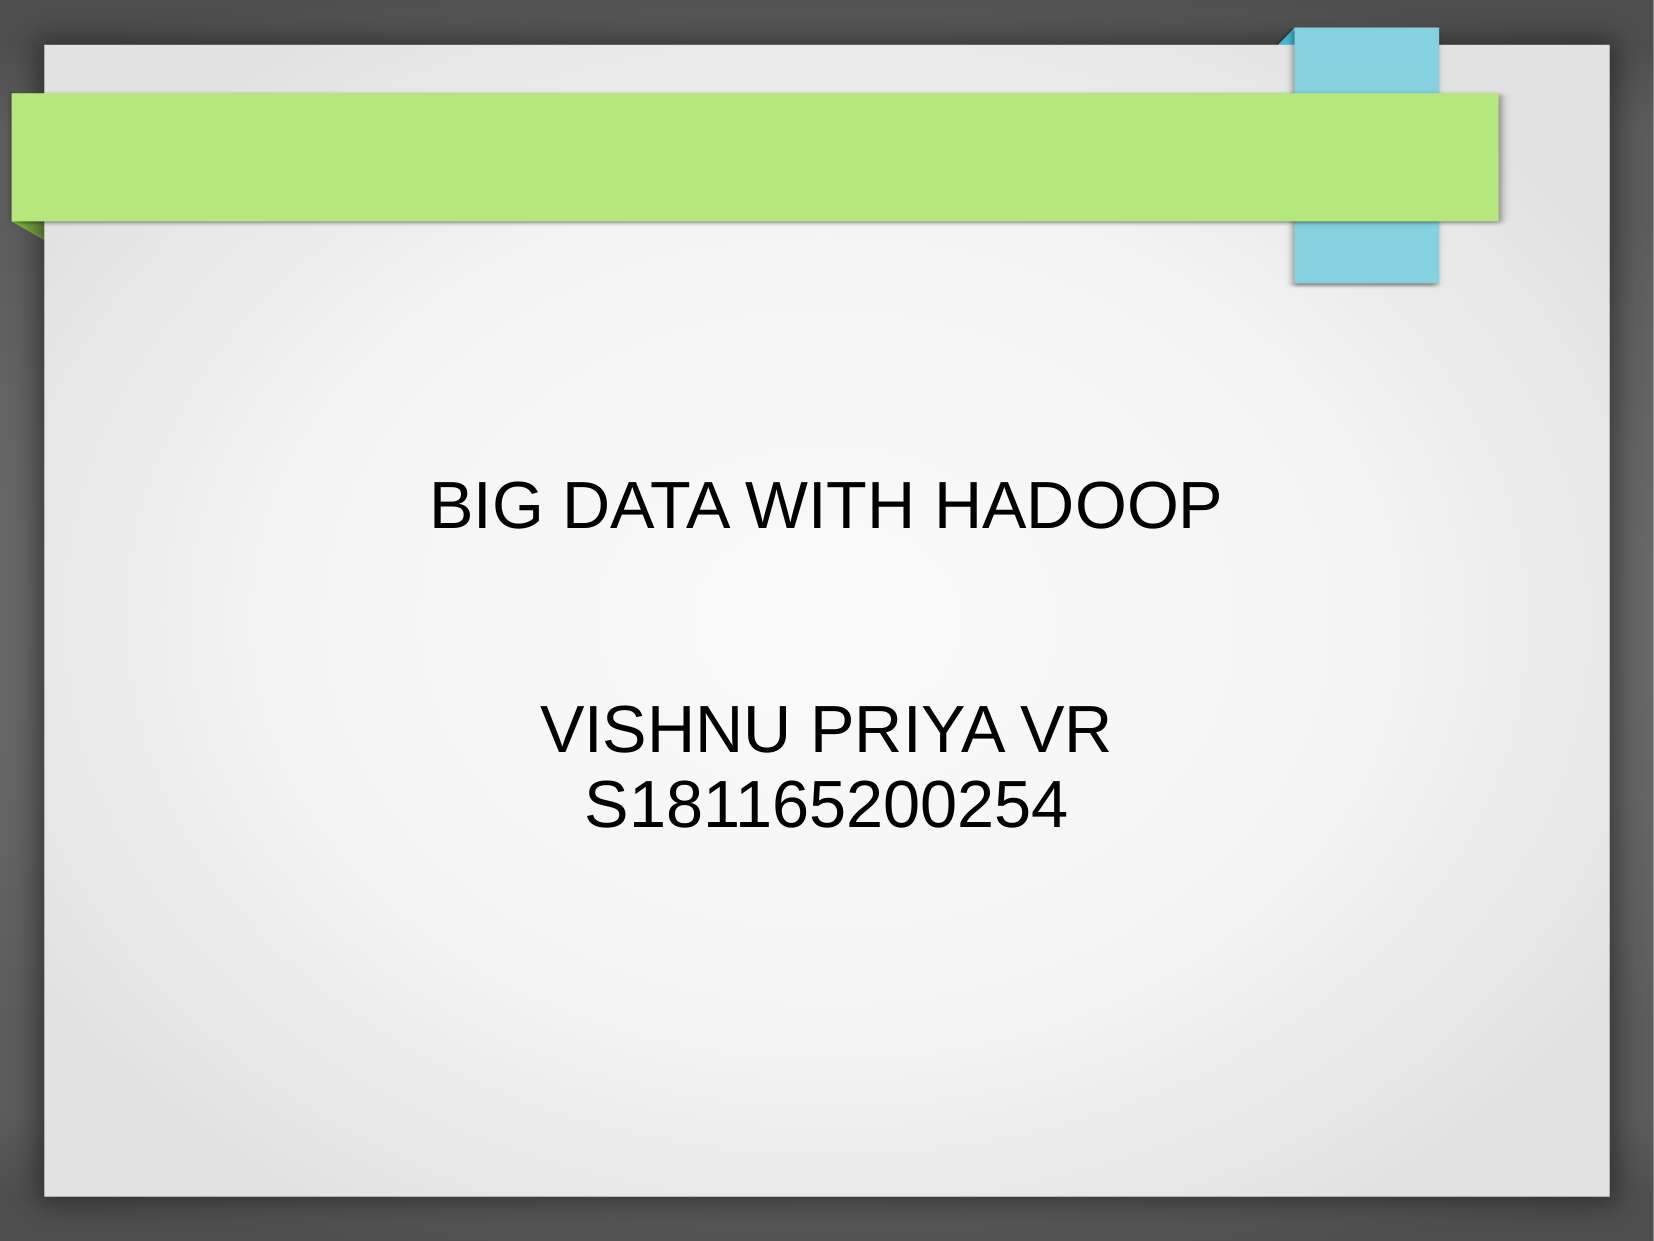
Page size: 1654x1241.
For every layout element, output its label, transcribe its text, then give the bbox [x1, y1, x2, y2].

subtitle BIG DATA WITH HADOOP VISHNU PRIYA VR S181165200254 [82, 295, 1571, 1015]
picture [0, 0, 1654, 1241]
